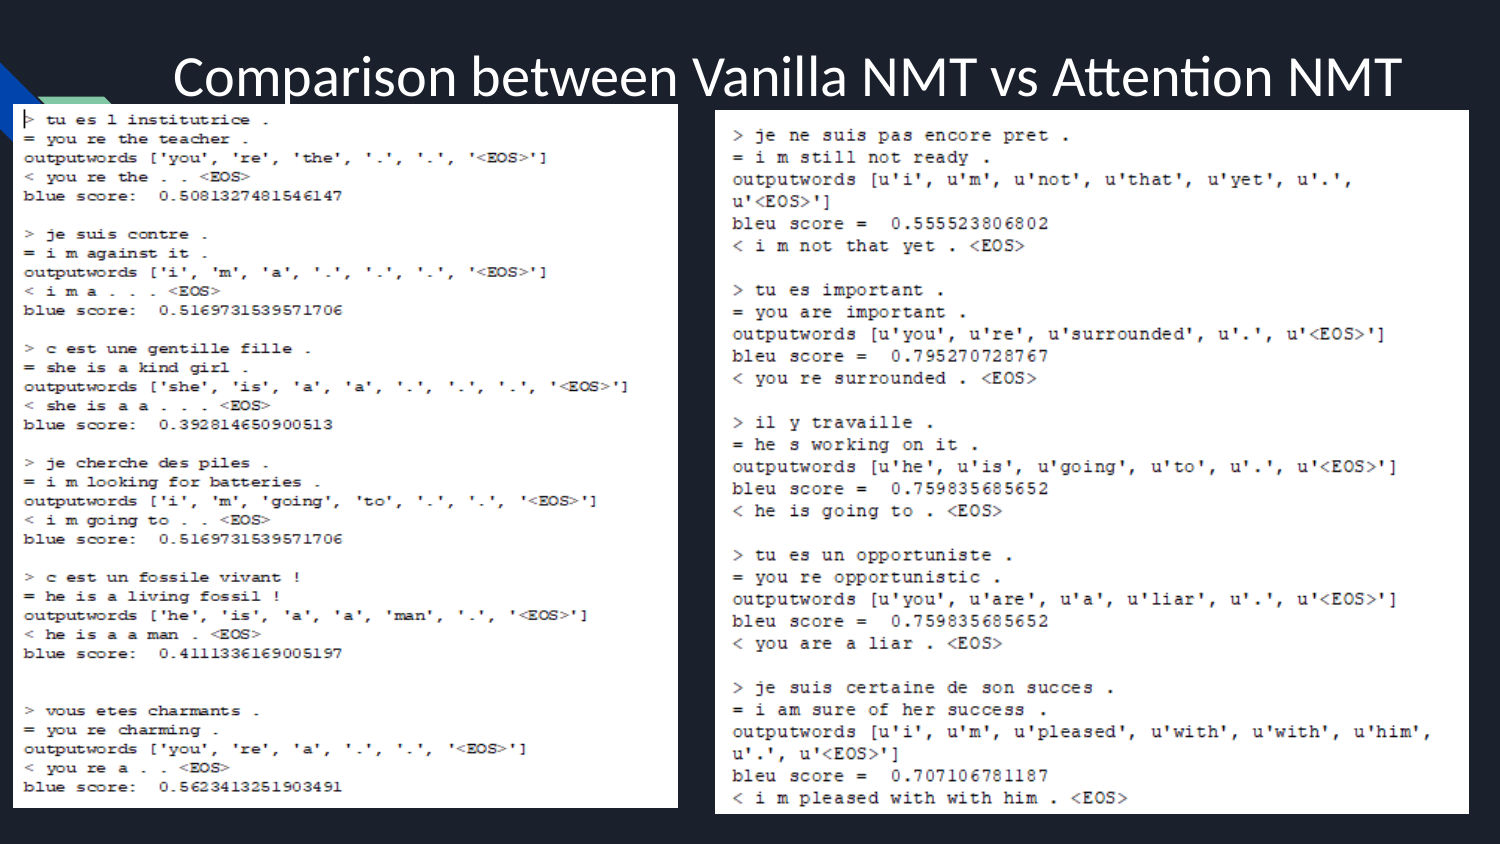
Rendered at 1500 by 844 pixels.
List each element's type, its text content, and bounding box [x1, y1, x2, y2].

picture [715, 110, 1469, 814]
title Comparison between Vanilla NMT vs Attention NMT [158, 22, 1468, 140]
picture [13, 104, 678, 808]
